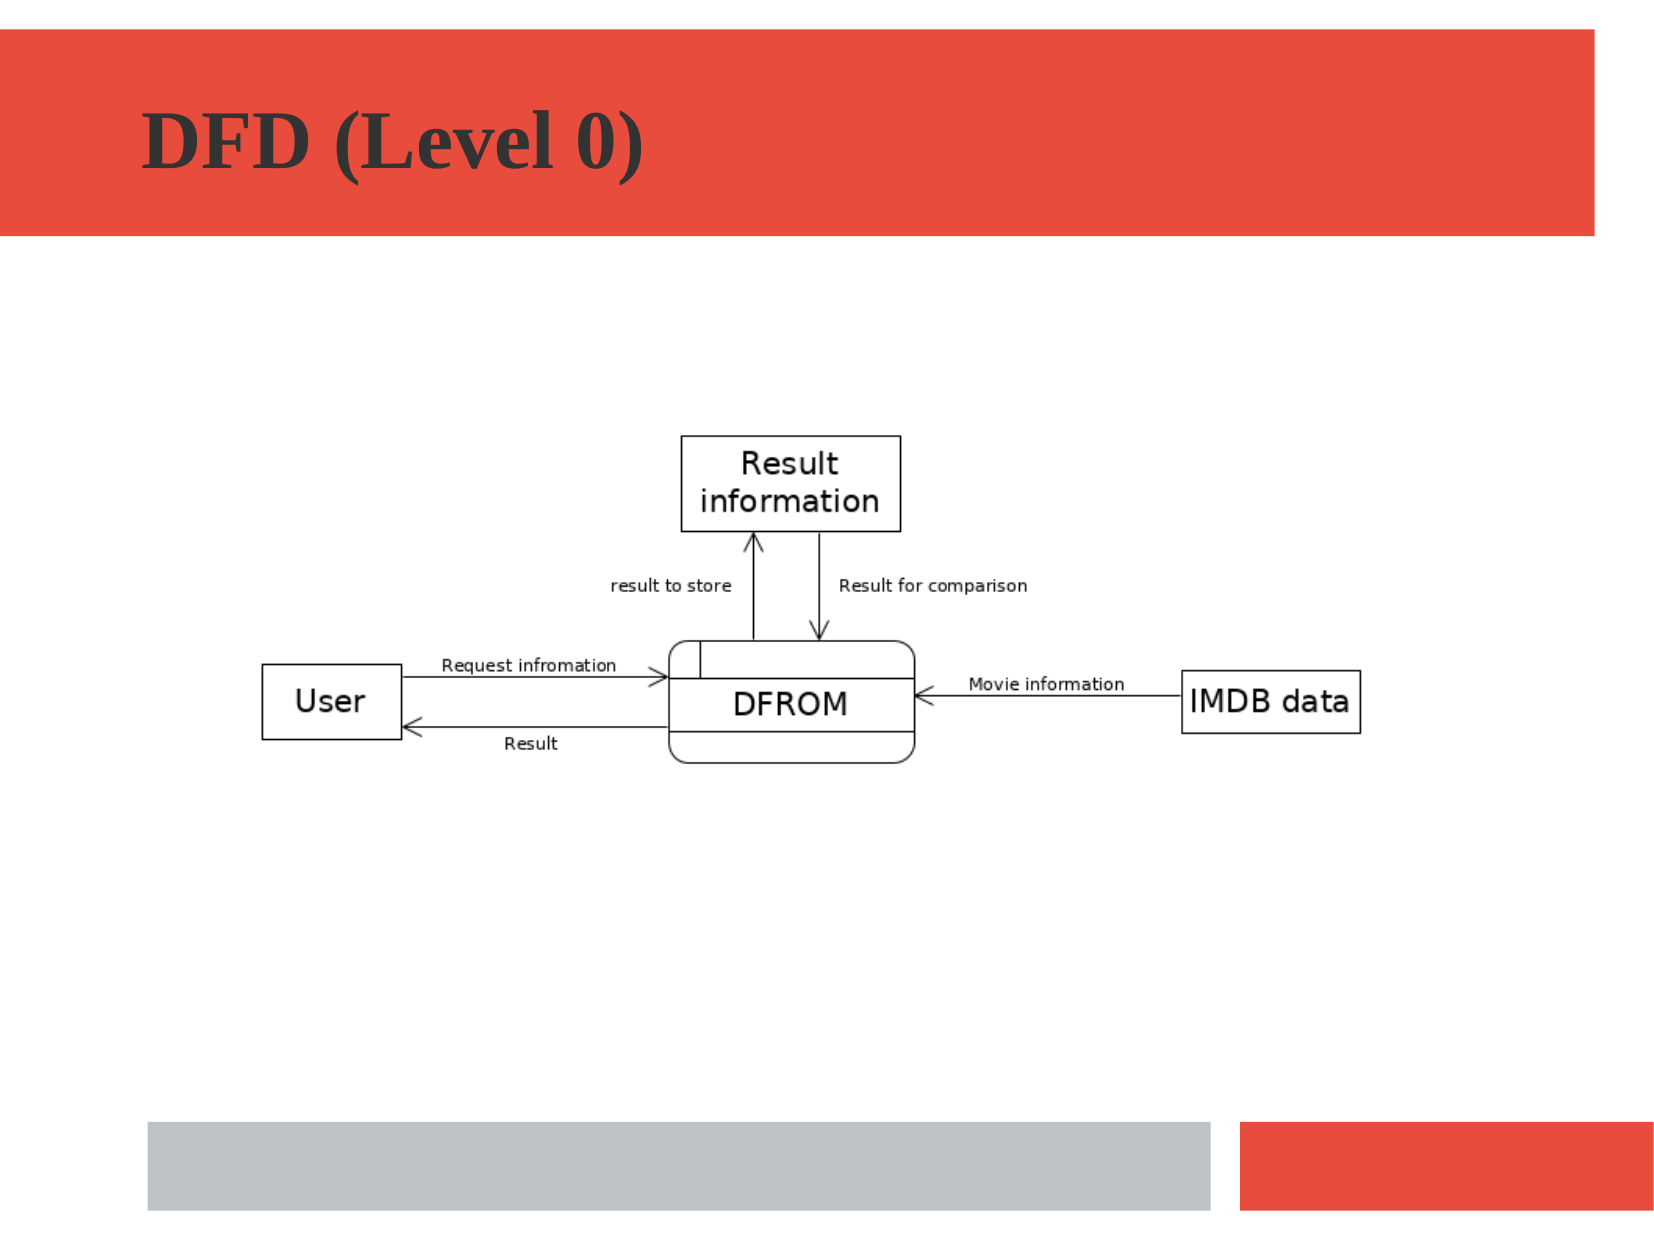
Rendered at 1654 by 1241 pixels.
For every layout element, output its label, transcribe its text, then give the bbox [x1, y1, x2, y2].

text_box DFD (Level 0) [141, 31, 1595, 239]
picture [143, 348, 1521, 897]
